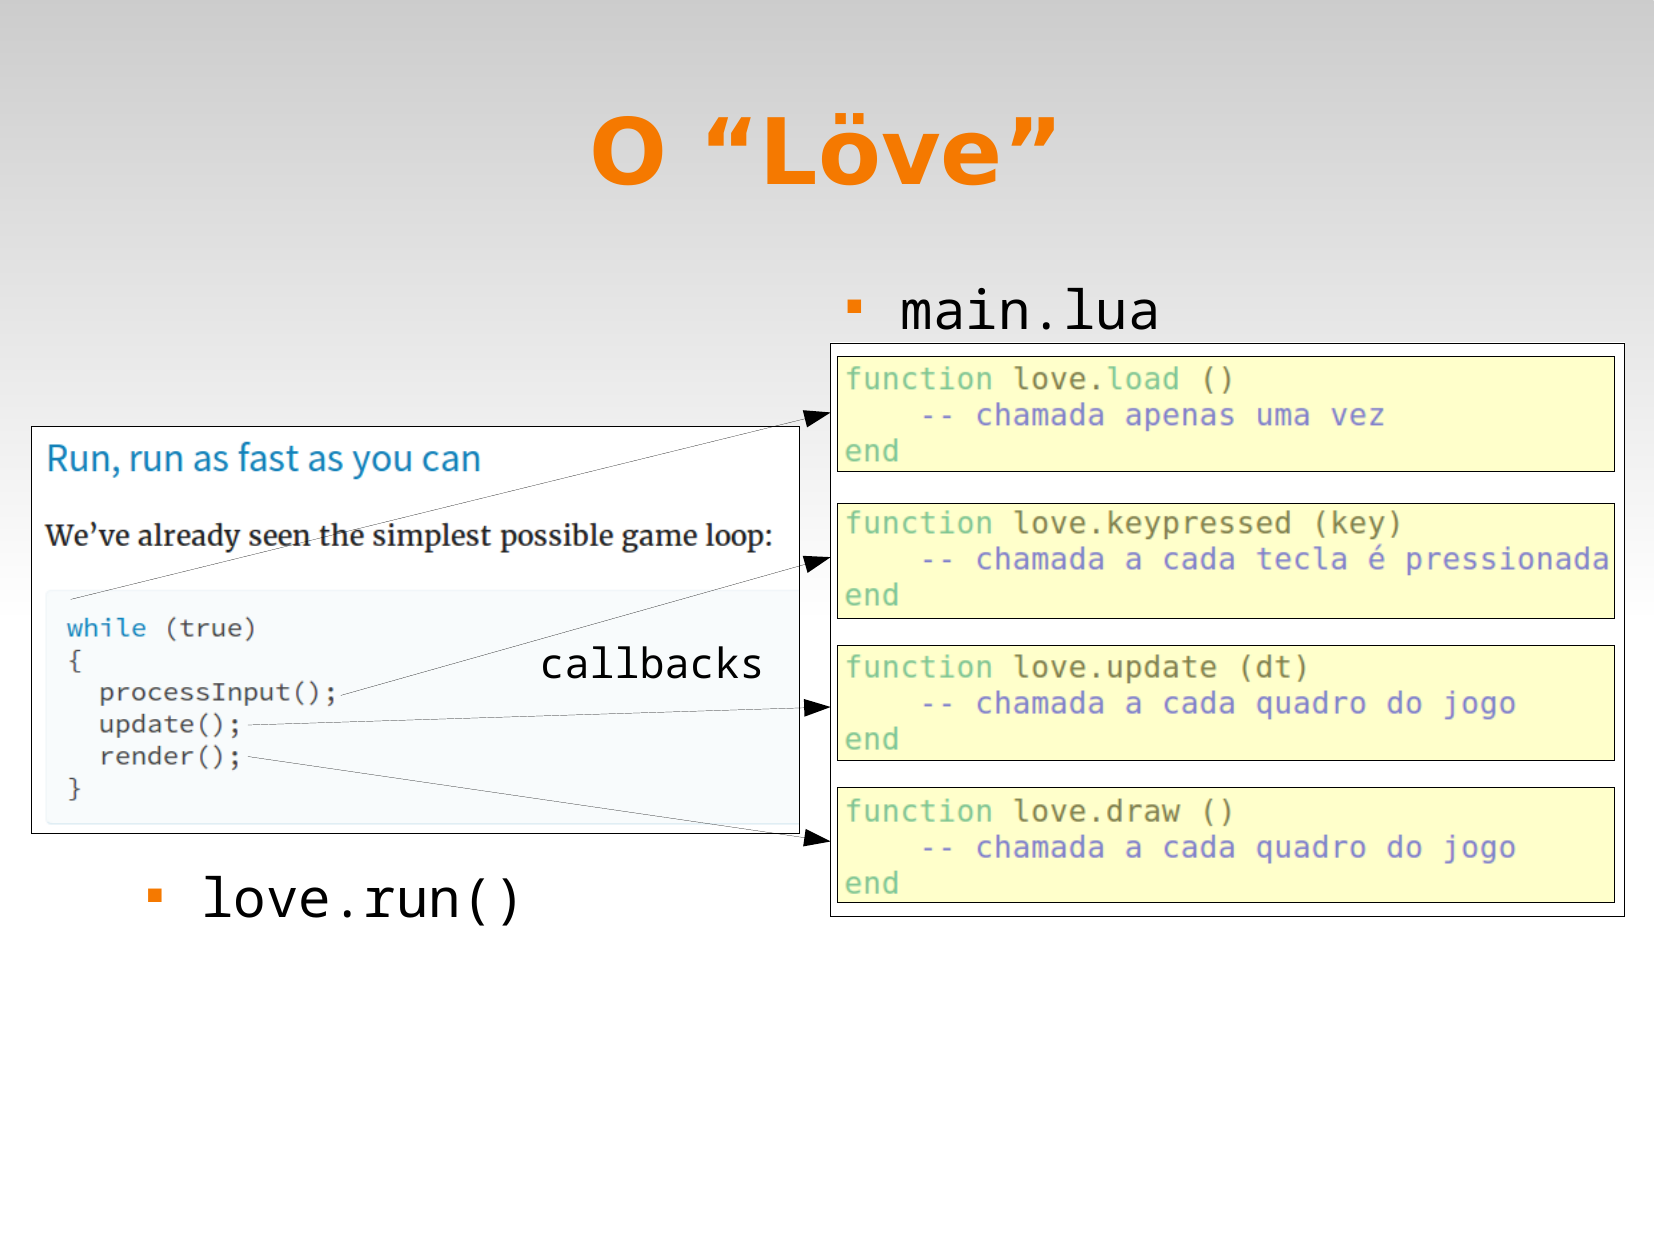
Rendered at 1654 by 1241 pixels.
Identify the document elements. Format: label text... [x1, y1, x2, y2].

text_box [837, 787, 1615, 903]
picture [830, 342, 1625, 917]
picture [31, 426, 800, 834]
picture [566, 567, 800, 633]
list love.run() [59, 859, 566, 922]
text_box [837, 503, 1615, 619]
list callbacks [397, 633, 905, 696]
text_box [837, 356, 1615, 472]
title O “Löve” [82, 49, 1571, 257]
text_box [837, 645, 1615, 761]
list main.lua [758, 271, 1266, 333]
